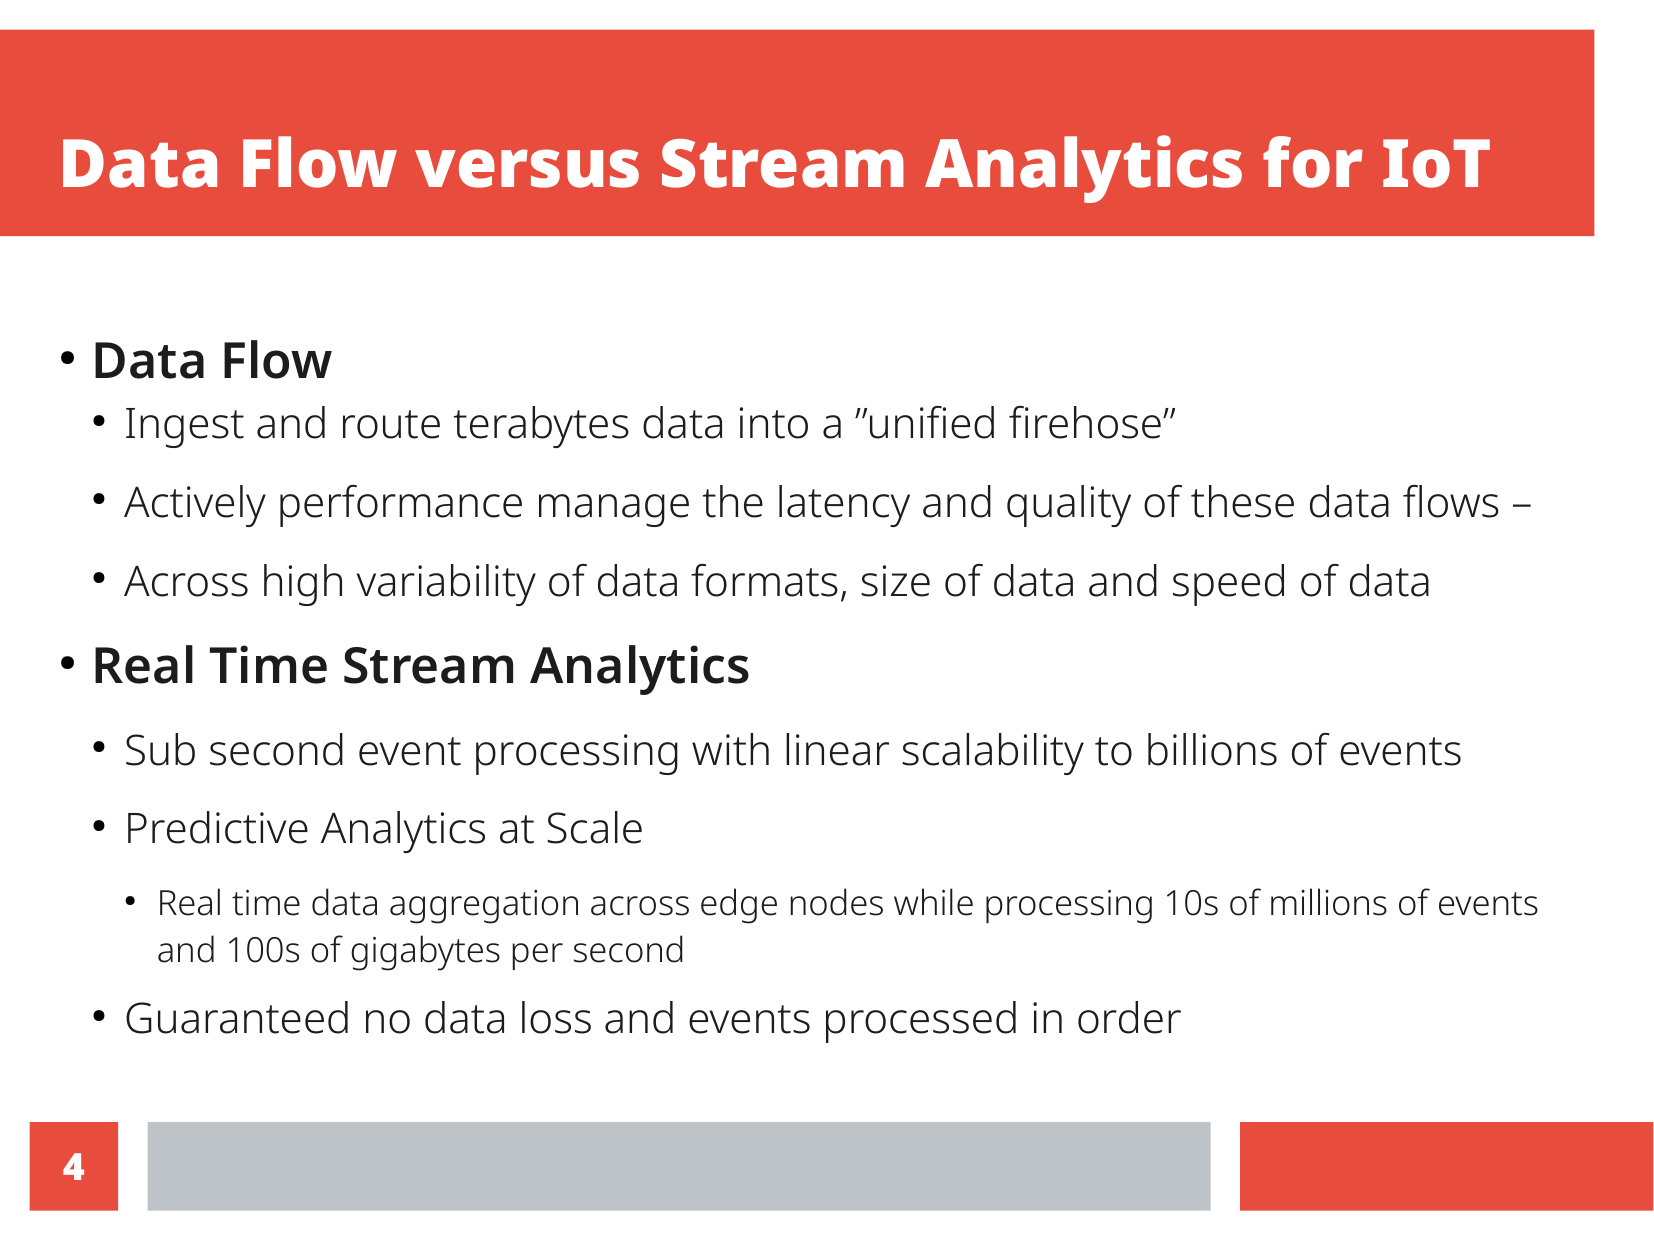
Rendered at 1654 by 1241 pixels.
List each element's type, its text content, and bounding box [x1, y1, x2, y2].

list Data Flow Ingest and route terabytes data into a ”unified firehose” Actively performance manage the latency and quality of these data flows – Across high variability of data formats, size of data and speed of data Real Time Stream Analytics Sub second event processing with linear scalability to billions of events Predictive Analytics at Scale Real time data aggregation across edge nodes while processing 10s of millions of events and 100s of gigabytes per second Guaranteed no data loss and events processed in order [59, 324, 1565, 1093]
title Data Flow versus Stream Analytics for IoT [59, 59, 1595, 207]
